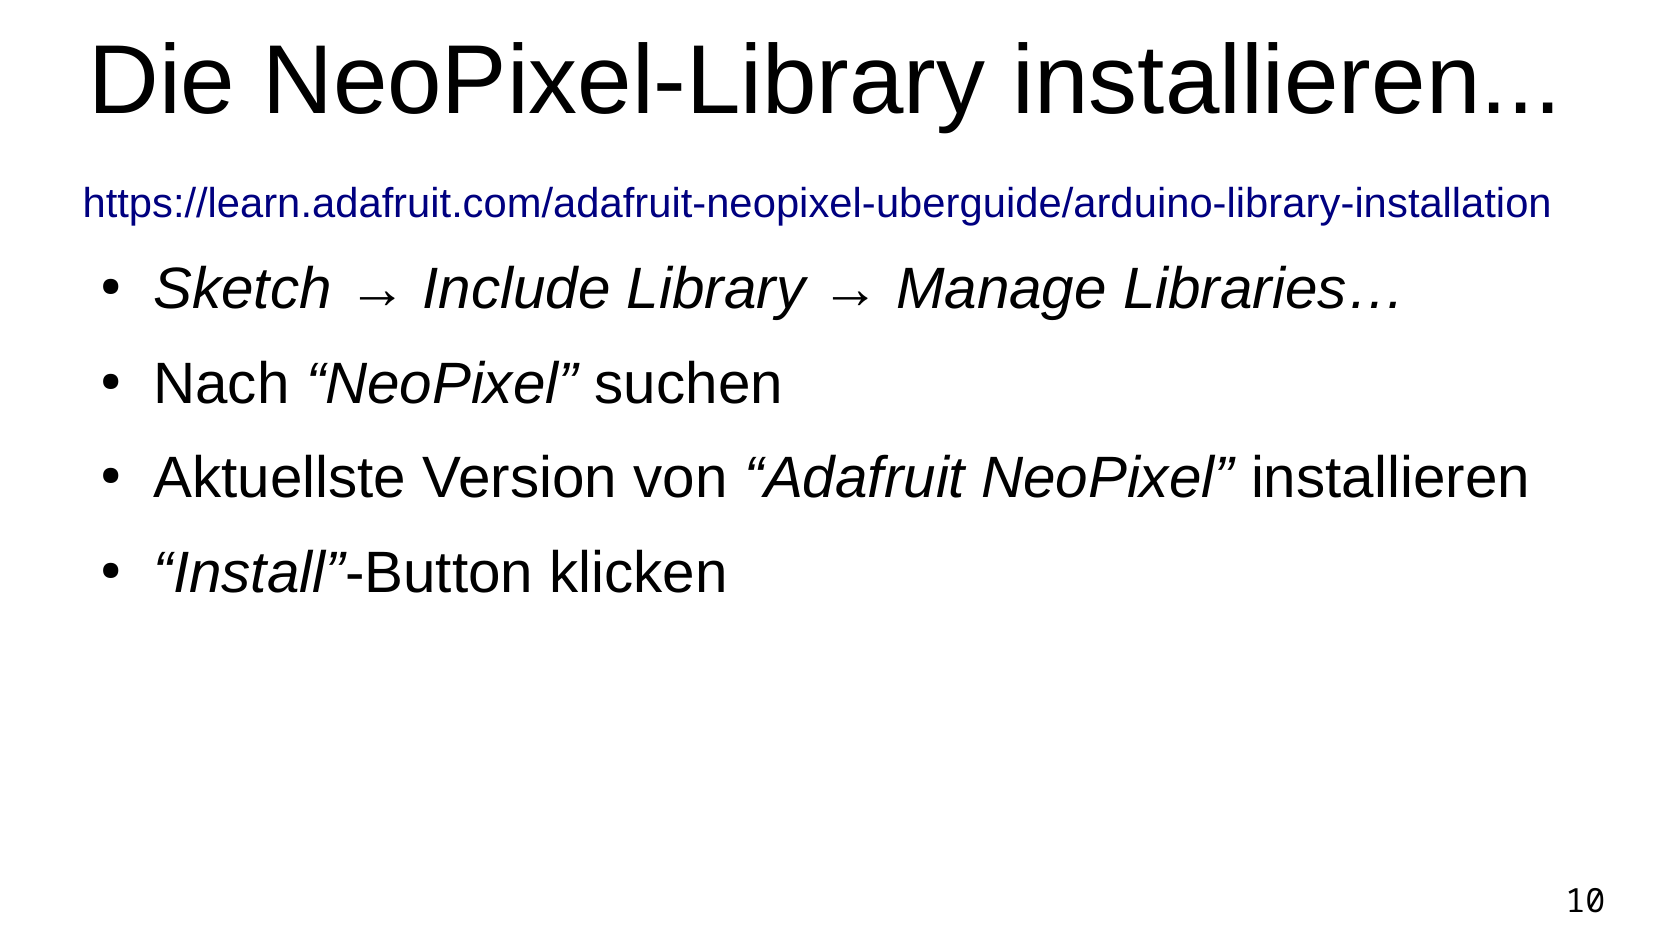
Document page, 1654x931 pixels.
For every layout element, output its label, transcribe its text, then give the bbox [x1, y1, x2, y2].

list https://learn.adafruit.com/adafruit-neopixel-uberguide/arduino-library-installation Sketch → Include Library → Manage Libraries… Nach “NeoPixel” suchen Aktuellste Version von “Adafruit NeoPixel” installieren “Install”-Button klicken [82, 180, 1571, 811]
title Die NeoPixel-Library installieren... [82, 1, 1571, 157]
